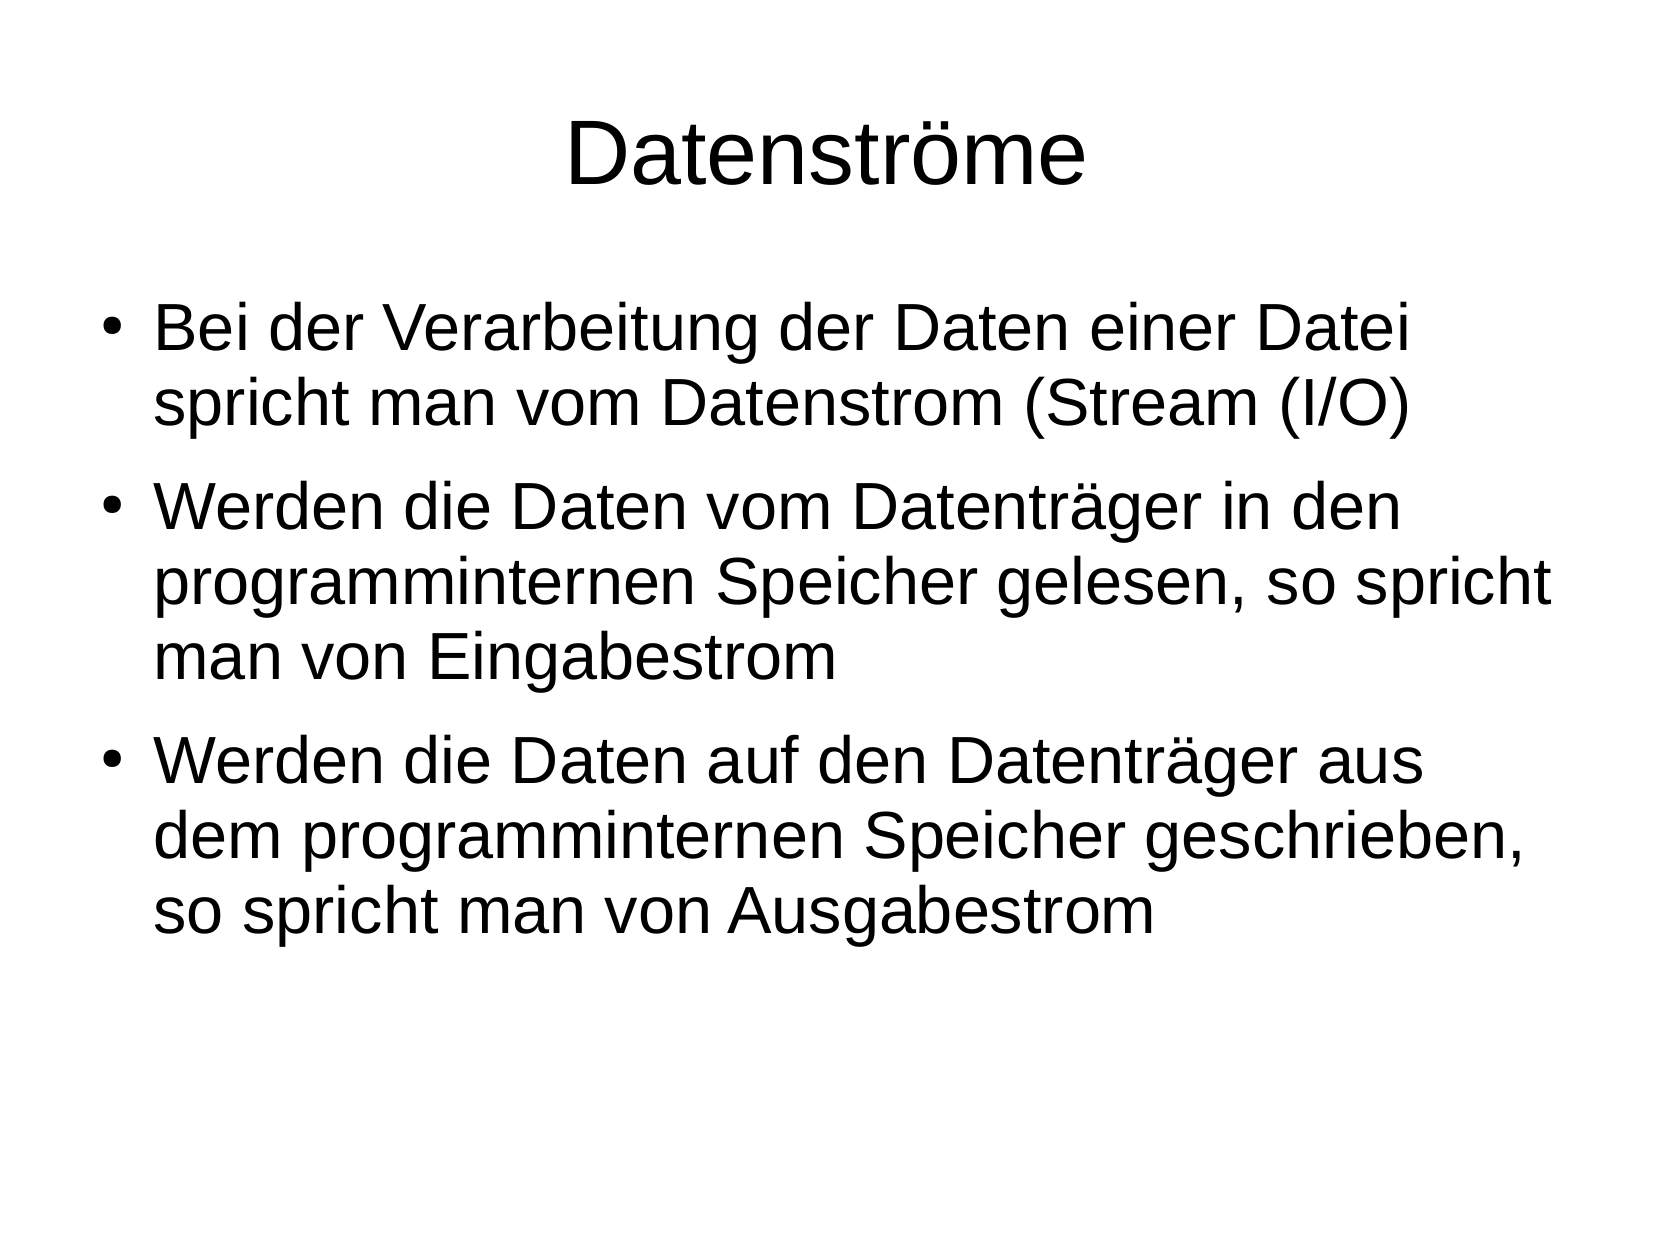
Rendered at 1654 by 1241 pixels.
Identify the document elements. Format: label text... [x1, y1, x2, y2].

title Datenströme [82, 49, 1571, 257]
list Bei der Verarbeitung der Daten einer Datei spricht man vom Datenstrom (Stream (I/O) Werden die Daten vom Datenträger in den programminternen Speicher gelesen, so spricht man von Eingabestrom Werden die Daten auf den Datenträger aus dem programminternen Speicher geschrieben, so spricht man von Ausgabestrom [82, 290, 1571, 1010]
